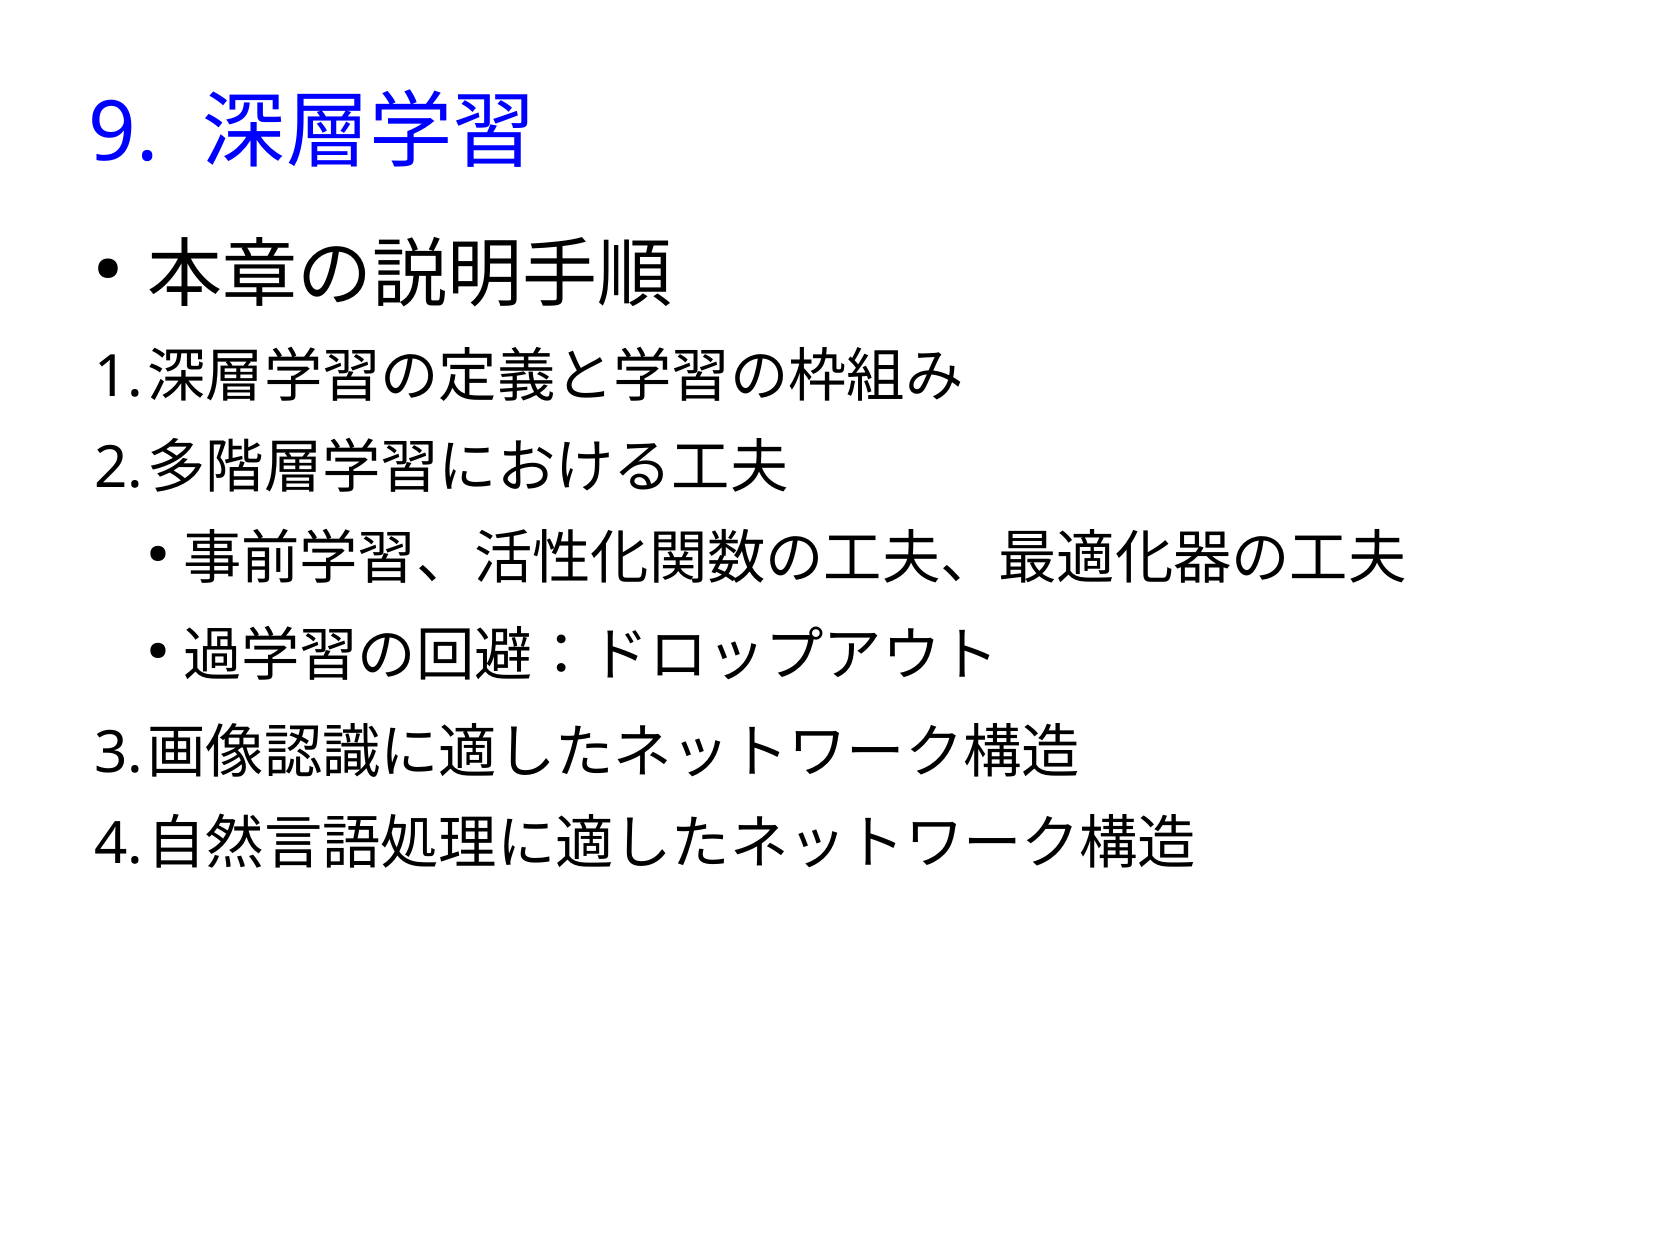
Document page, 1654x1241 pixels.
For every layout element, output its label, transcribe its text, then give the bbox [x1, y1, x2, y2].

list 本章の説明手順 深層学習の定義と学習の枠組み 多階層学習における工夫 事前学習、活性化関数の工夫、最適化器の工夫 過学習の回避：ドロップアウト 画像認識に適したネットワーク構造 自然言語処理に適したネットワーク構造 [76, 219, 1565, 1063]
title 9. 深層学習 [88, 49, 1577, 207]
